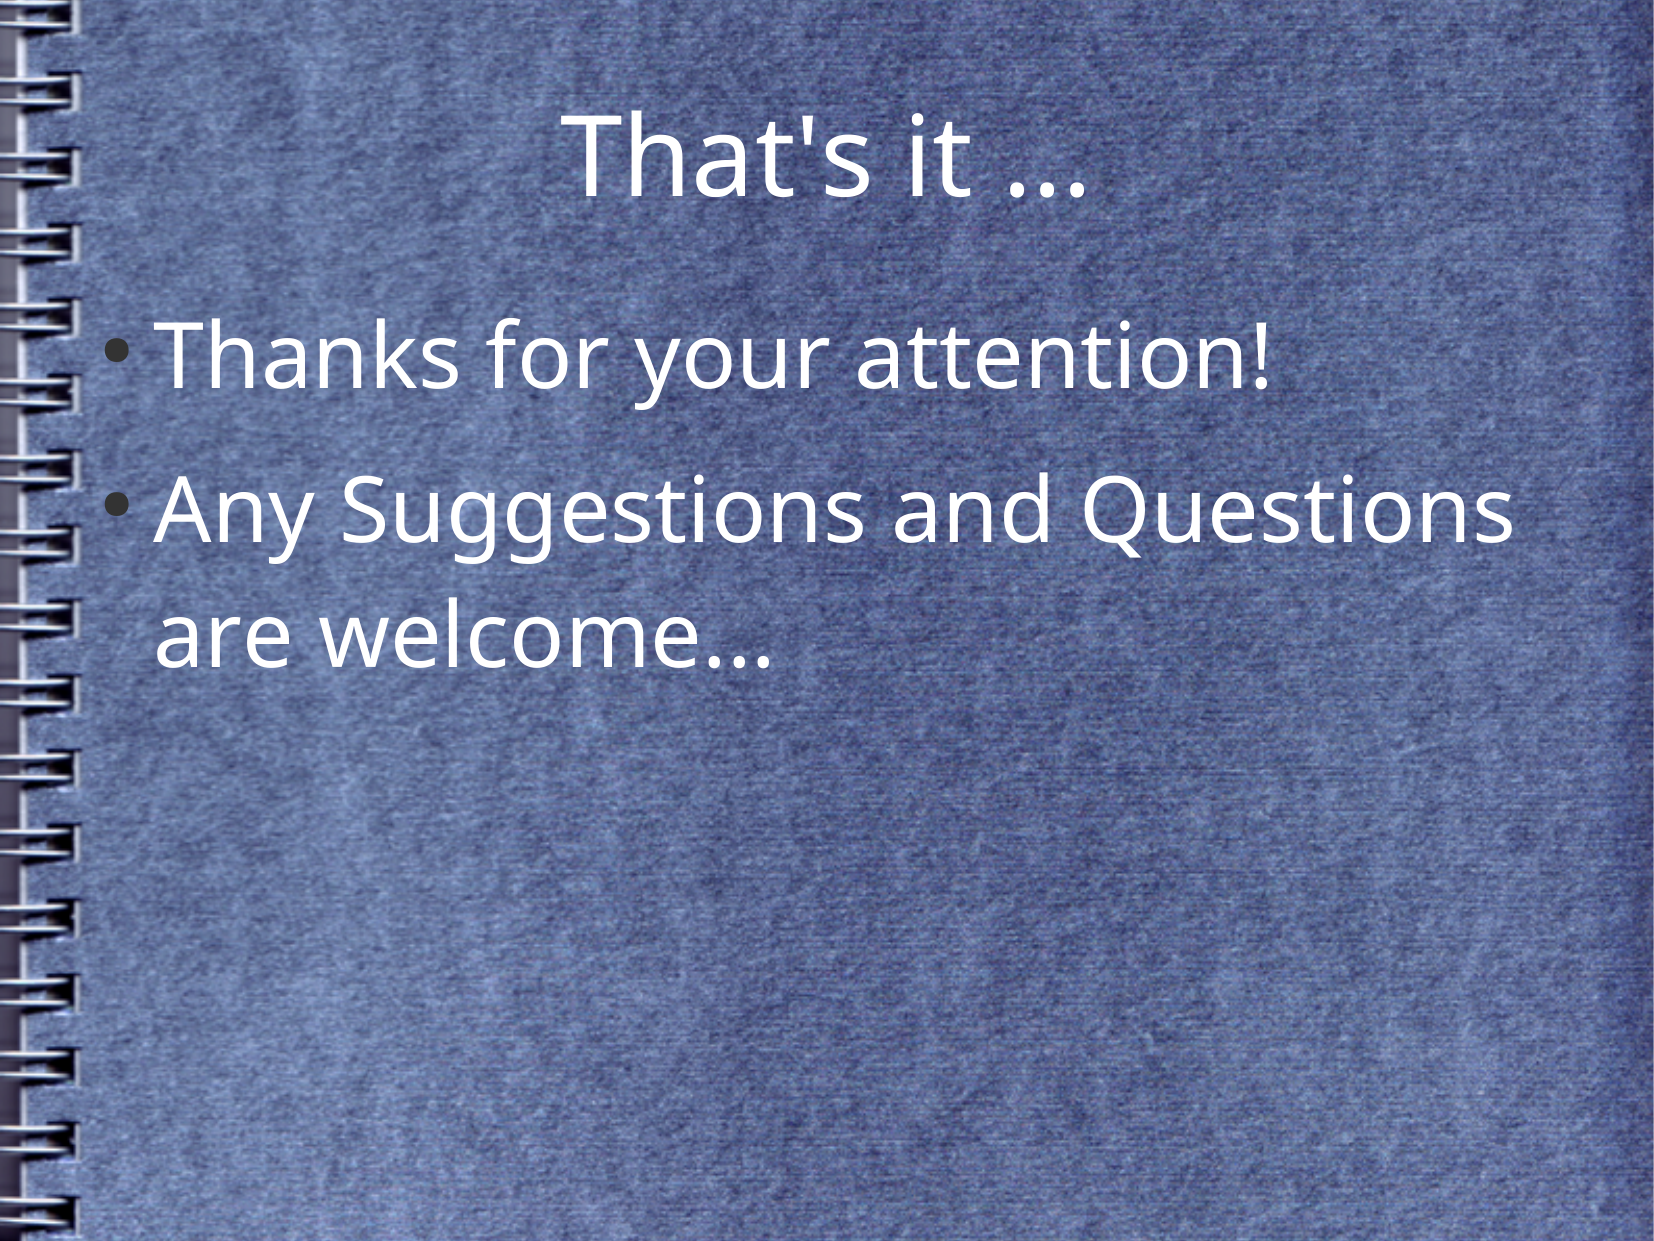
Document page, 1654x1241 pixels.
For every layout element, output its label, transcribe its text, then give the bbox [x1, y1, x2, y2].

list Thanks for your attention! Any Suggestions and Questions are welcome... [82, 290, 1571, 1109]
title That's it ... [82, 49, 1571, 257]
picture [0, 0, 1654, 1241]
